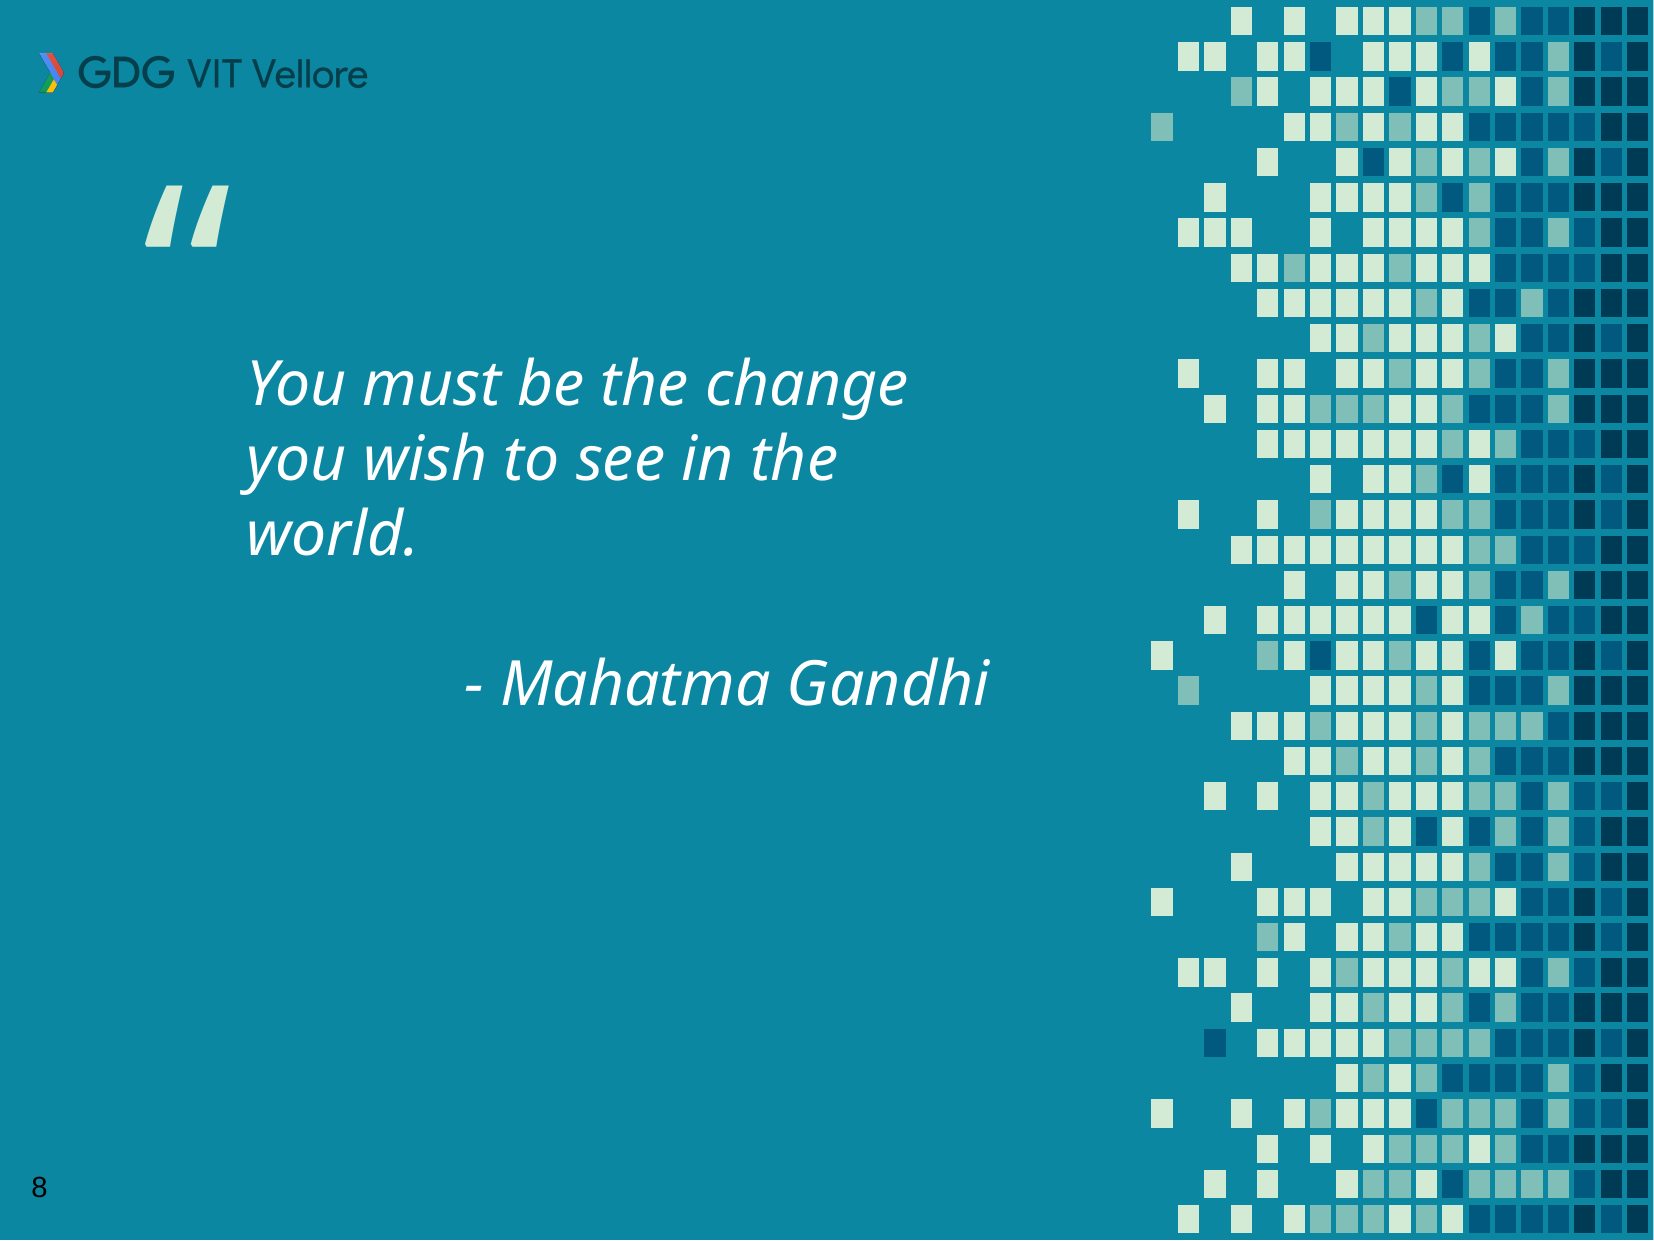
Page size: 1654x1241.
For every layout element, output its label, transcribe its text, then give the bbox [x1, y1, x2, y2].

list You must be the change you wish to see in the world. - Mahatma Gandhi [231, 178, 1006, 1069]
slide_number <number> [16, 1138, 116, 1233]
picture [0, 3, 408, 142]
